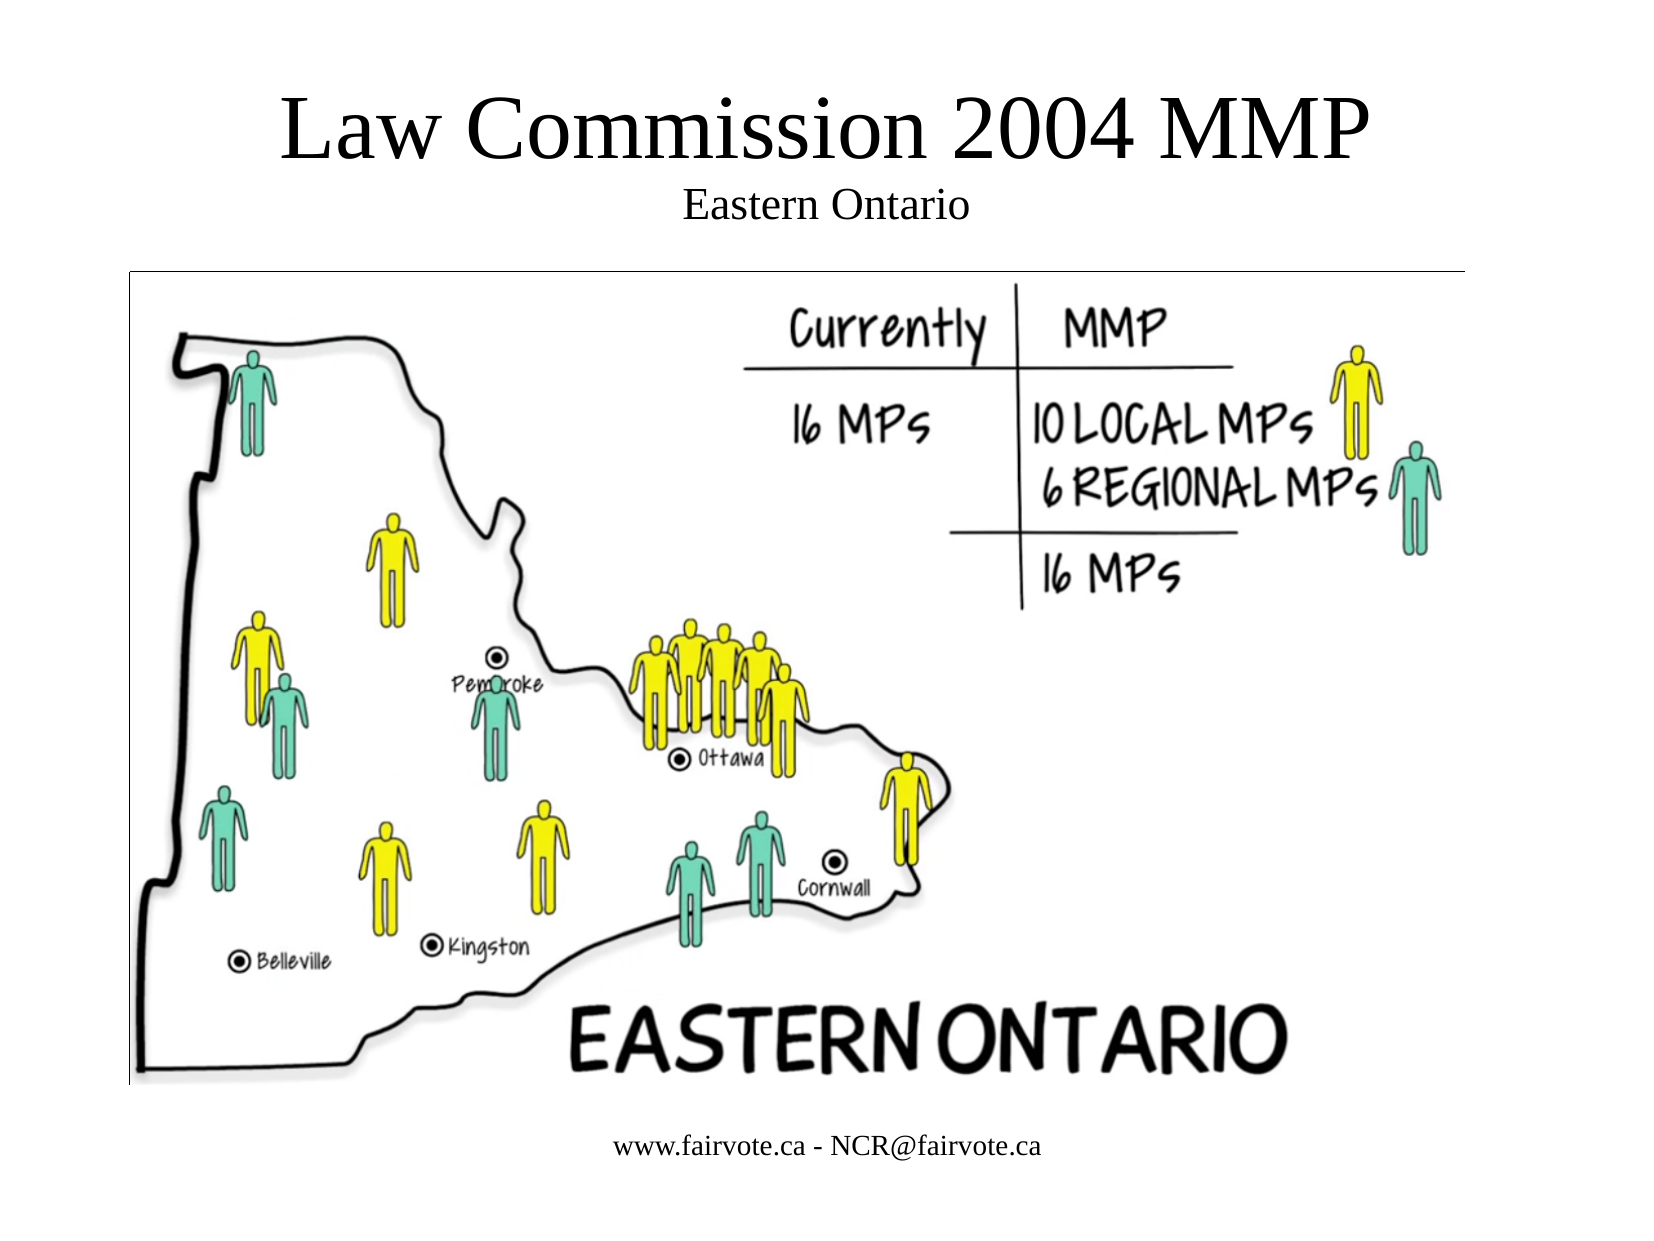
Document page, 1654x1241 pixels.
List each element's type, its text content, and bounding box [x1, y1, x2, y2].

picture [129, 271, 1465, 1085]
title Law Commission 2004 MMP Eastern Ontario [82, 49, 1571, 257]
